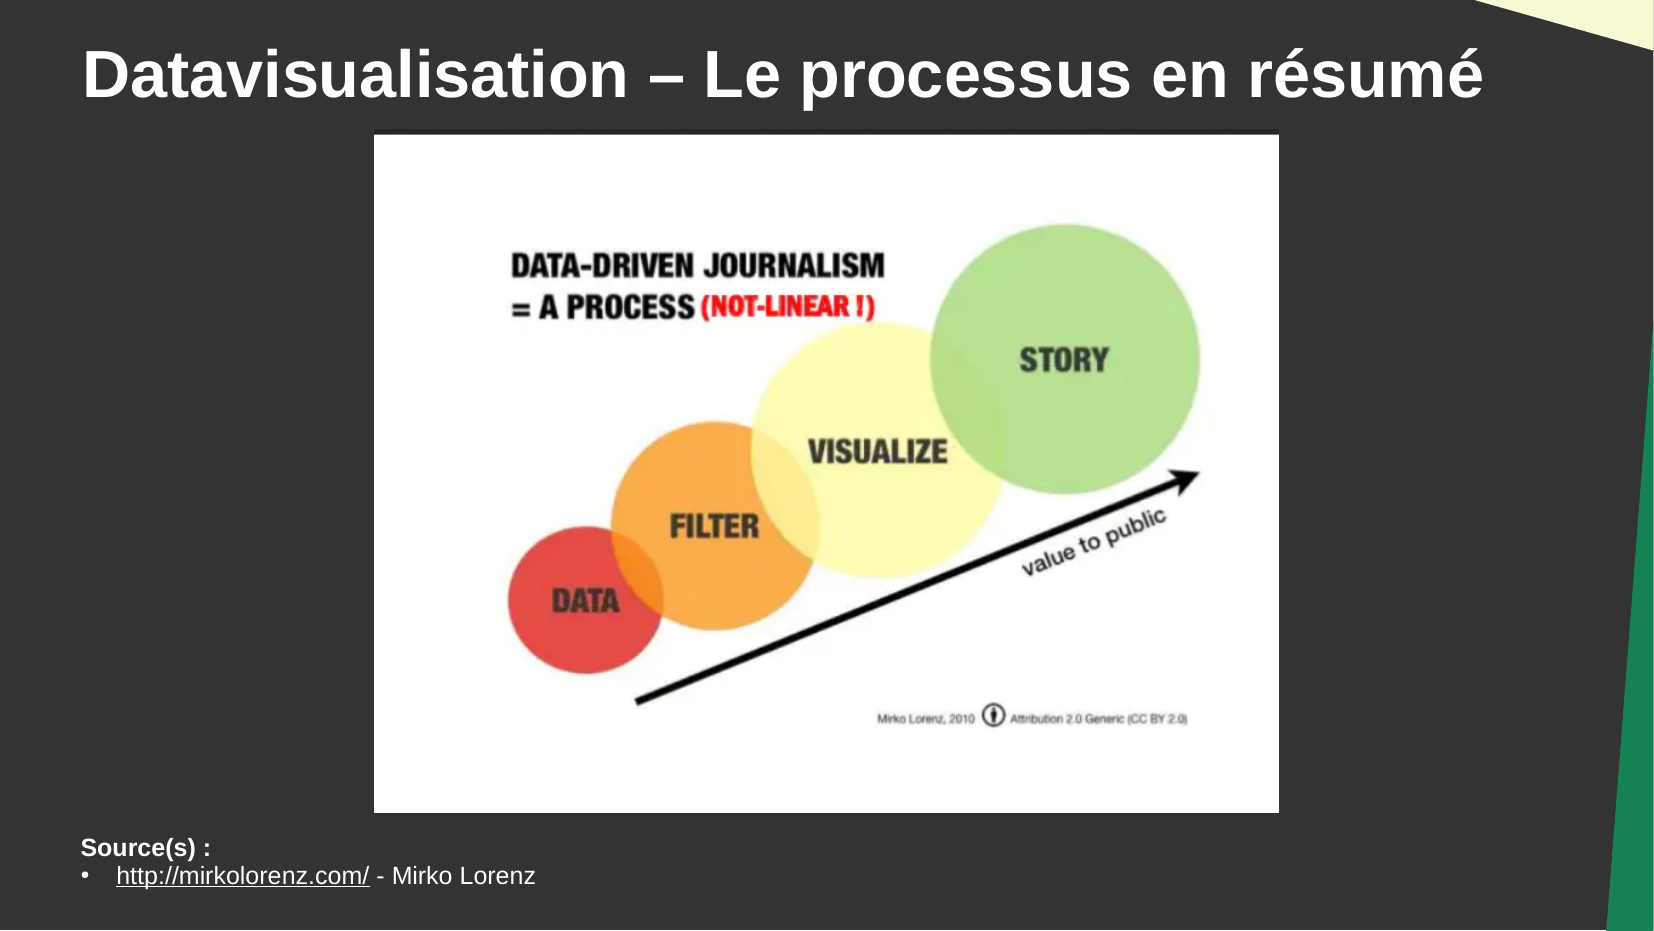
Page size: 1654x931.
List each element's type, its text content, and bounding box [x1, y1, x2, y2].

text_box Source(s) : http://mirkolorenz.com/ - Mirko Lorenz [65, 826, 1483, 926]
text_box [1474, 0, 1654, 51]
picture [374, 129, 1279, 813]
text_box [1606, 313, 1654, 931]
title Datavisualisation – Le processus en résumé [82, 37, 1571, 122]
